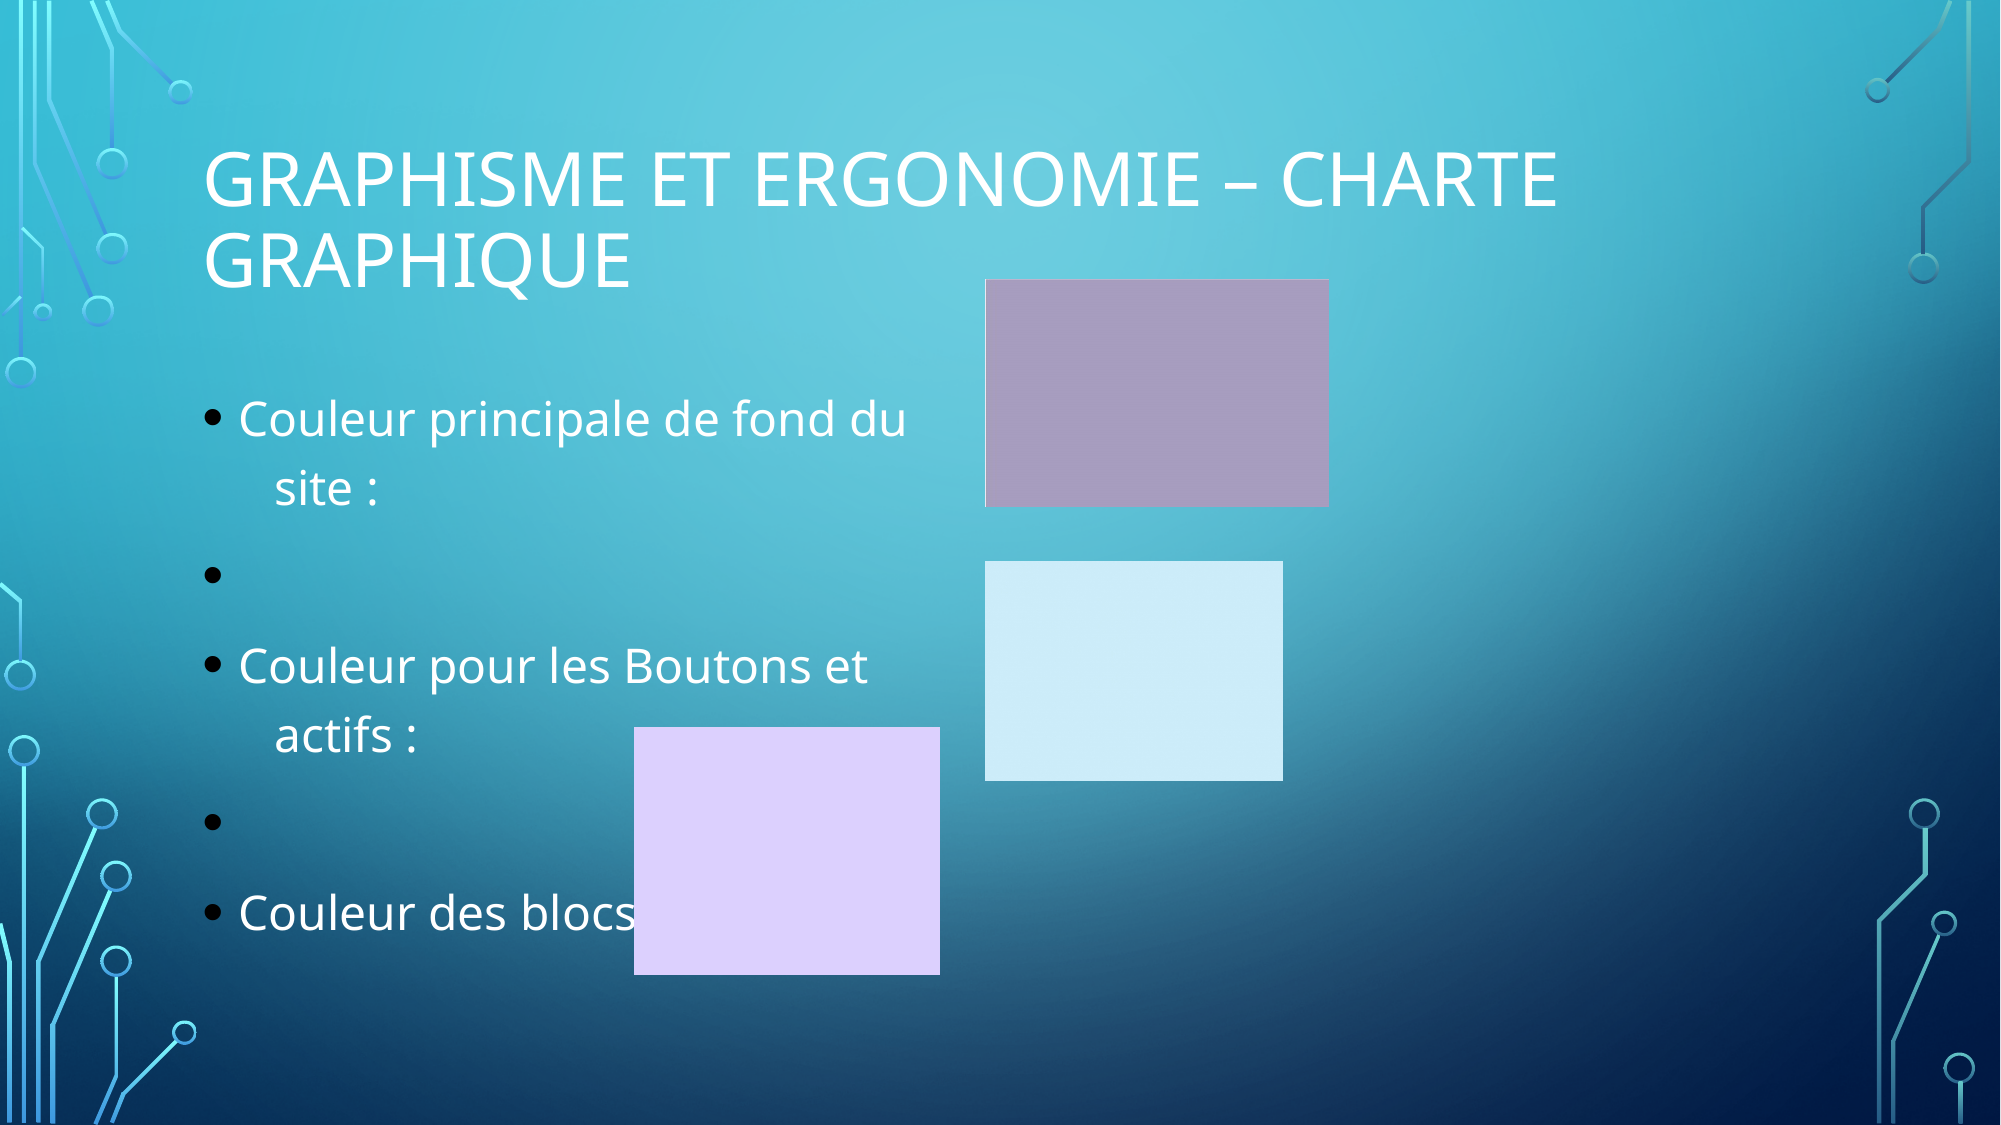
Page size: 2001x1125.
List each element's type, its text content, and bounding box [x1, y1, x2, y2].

picture [634, 727, 940, 976]
list Couleur principale de fond du site : Couleur pour les Boutons et actifs : Couleur des blocs : [187, 369, 1001, 951]
picture [985, 561, 1283, 782]
picture [985, 279, 1329, 507]
title Graphisme et ergonomie – charte graphique [187, 101, 1813, 344]
